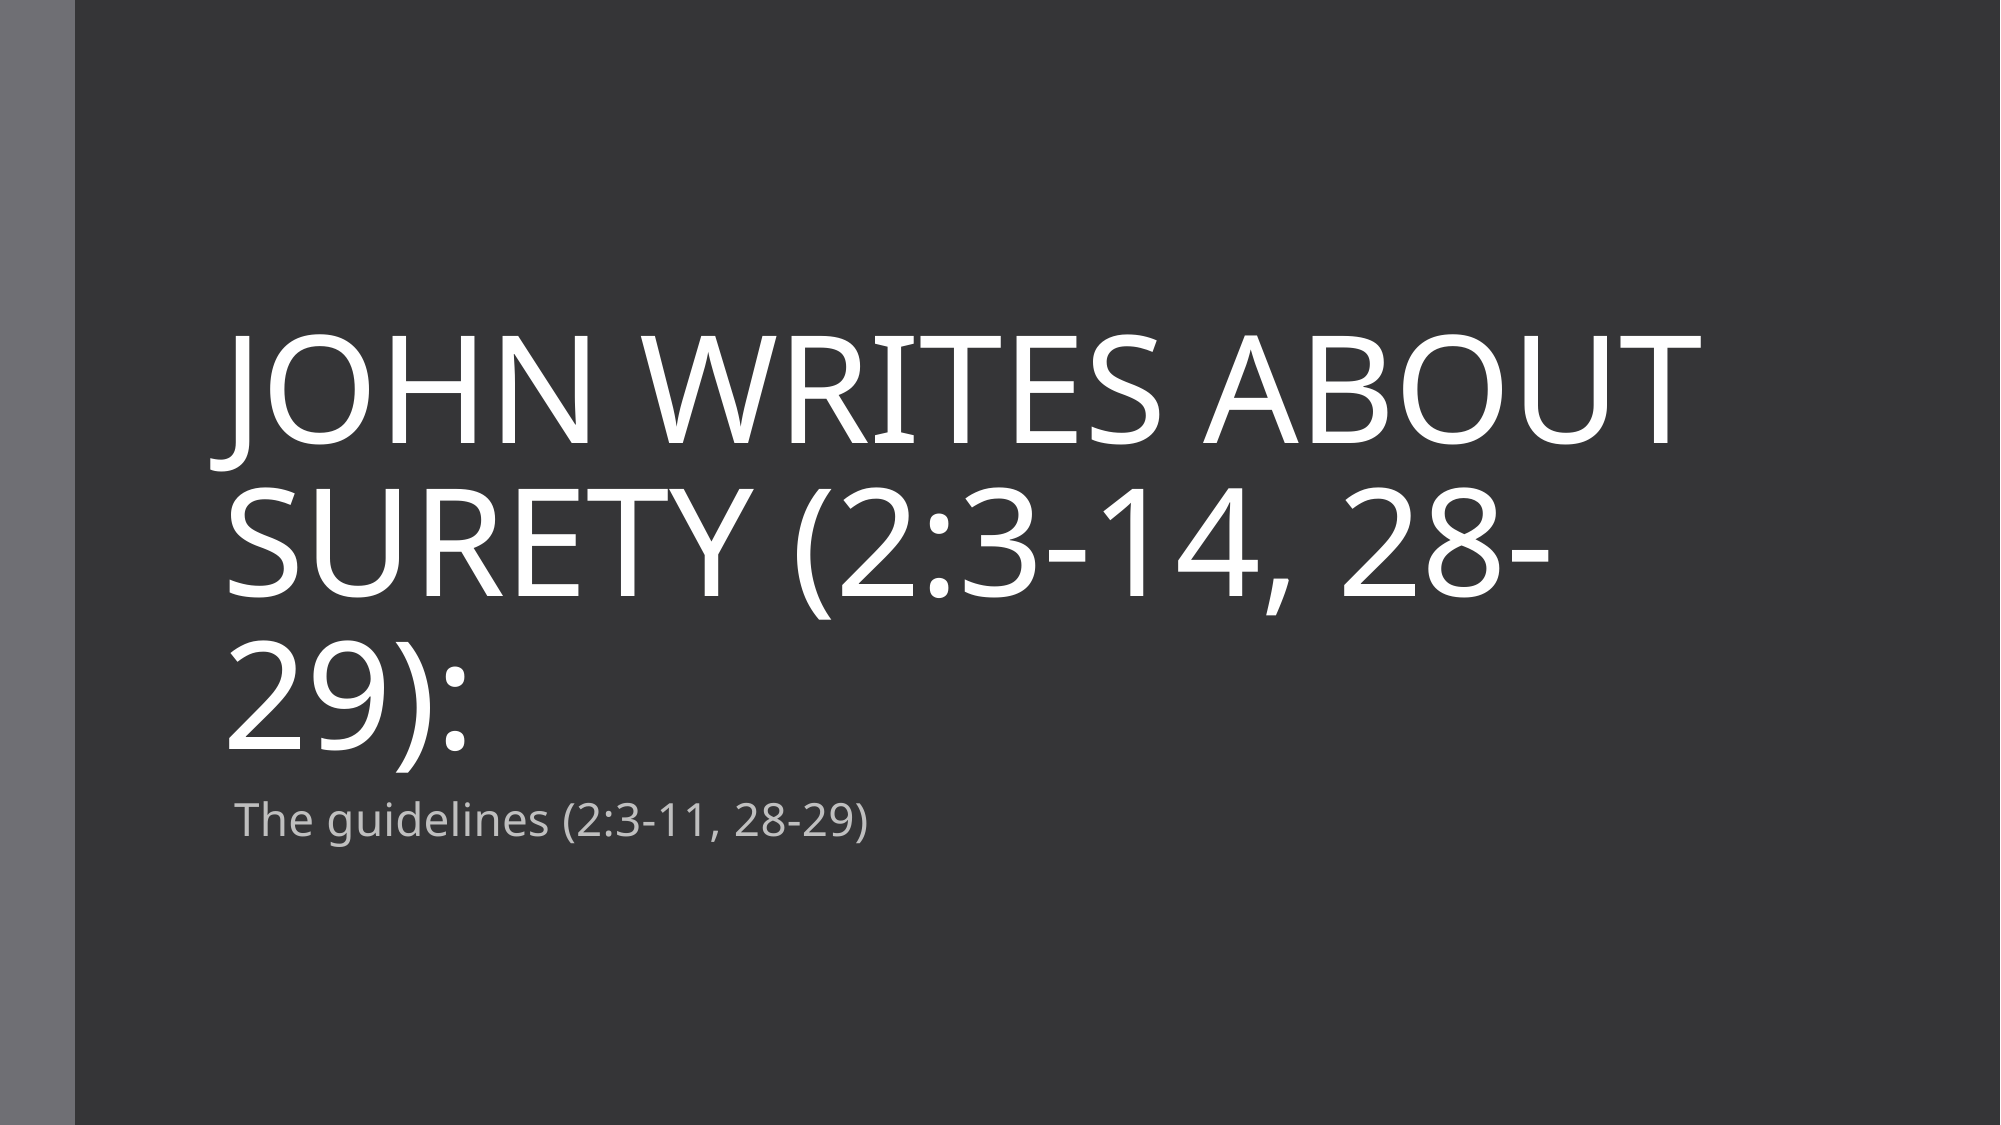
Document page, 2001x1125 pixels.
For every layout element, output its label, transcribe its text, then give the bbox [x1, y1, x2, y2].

subtitle The guidelines (2:3-11, 28-29) [206, 787, 1752, 1066]
title JOHN WRITES ABOUT SURETY (2:3-14, 28-29): [206, 124, 1752, 787]
